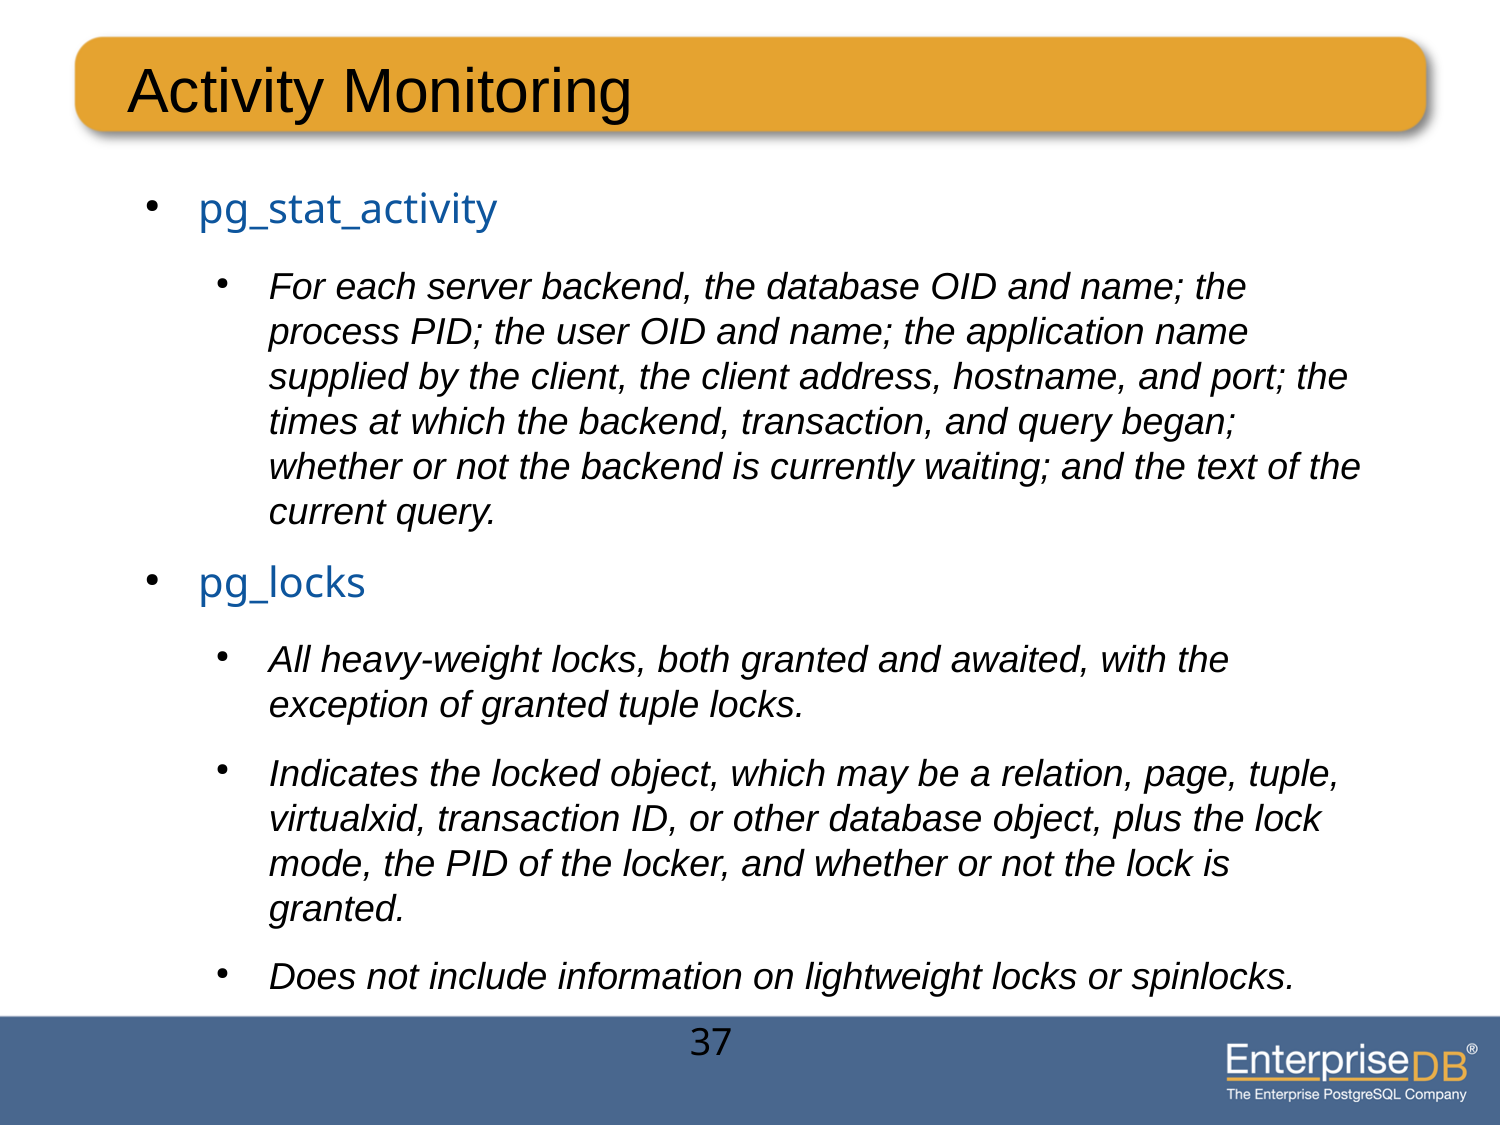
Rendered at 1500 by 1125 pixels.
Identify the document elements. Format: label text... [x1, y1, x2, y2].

list pg_stat_activity For each server backend, the database OID and name; the process PID; the user OID and name; the application name supplied by the client, the client address, hostname, and port; the times at which the backend, transaction, and query began; whether or not the backend is currently waiting; and the text of the current query. pg_locks All heavy-weight locks, both granted and awaited, with the exception of granted tuple locks. Indicates the locked object, which may be a relation, page, tuple, virtualxid, transaction ID, or other database object, plus the lock mode, the PID of the locker, and whether or not the lock is granted. Does not include information on lightweight locks or spinlocks. [112, 174, 1388, 963]
slide_number <number> [675, 1010, 825, 1125]
picture [0, 0, 1500, 1125]
title Activity Monitoring [112, 37, 1388, 138]
